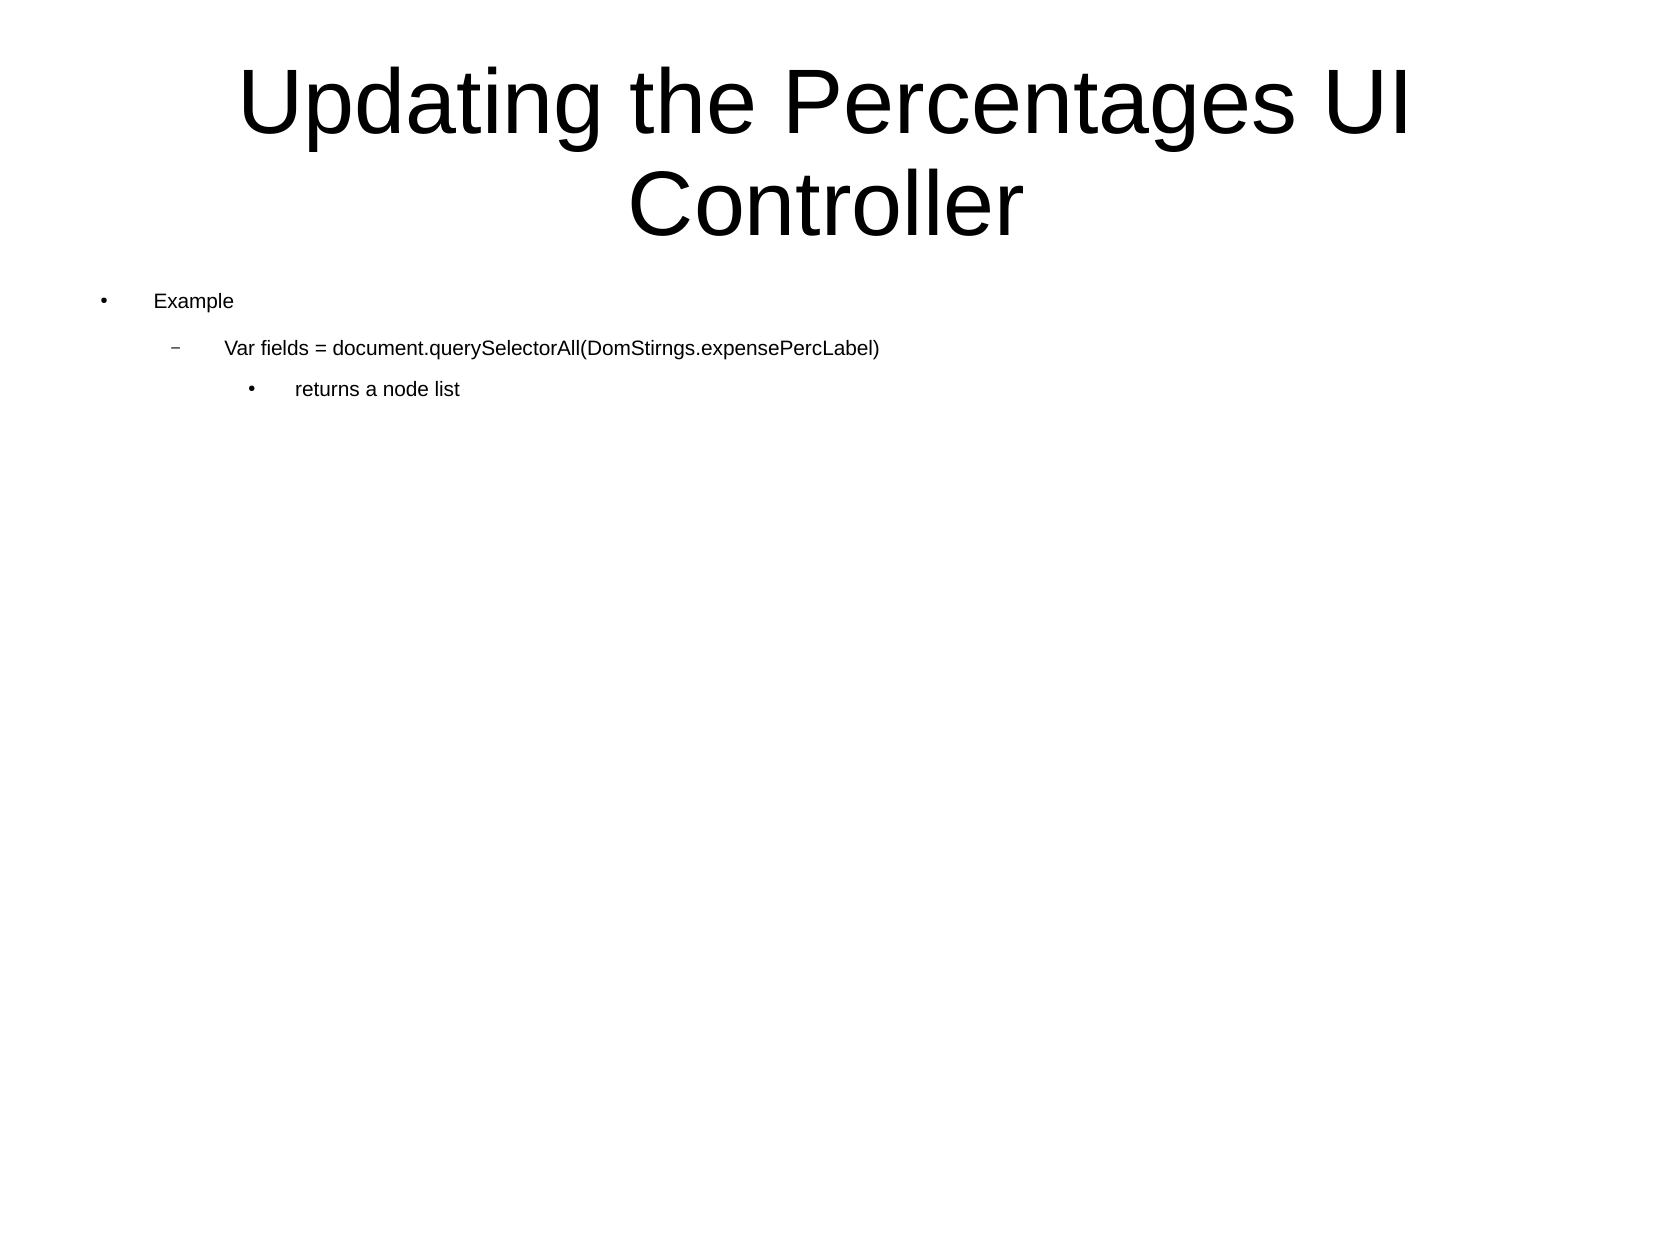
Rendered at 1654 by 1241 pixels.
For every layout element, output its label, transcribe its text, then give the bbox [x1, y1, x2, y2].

list Example Var fields = document.querySelectorAll(DomStirngs.expensePercLabel) returns a node list [82, 290, 1571, 1205]
title Updating the Percentages UI Controller [82, 49, 1571, 257]
